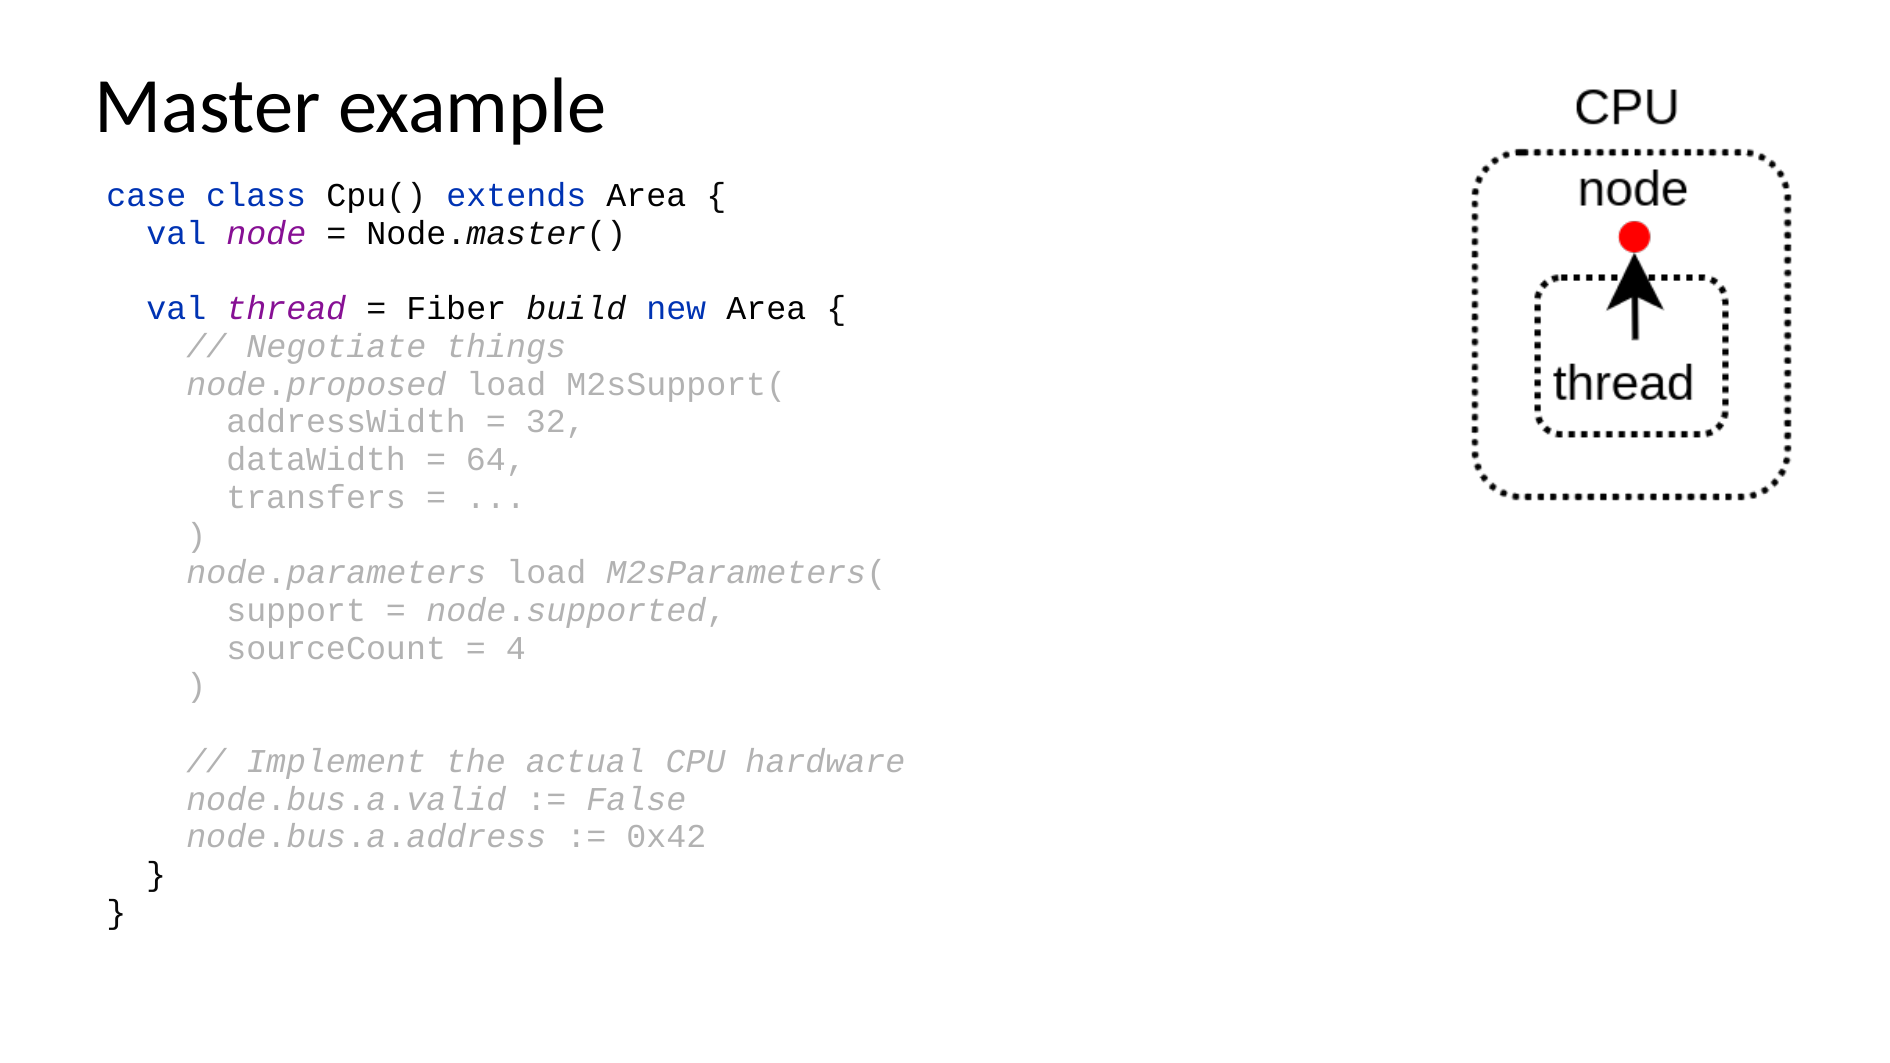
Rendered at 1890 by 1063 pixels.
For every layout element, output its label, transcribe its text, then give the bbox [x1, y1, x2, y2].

text_box case class Cpu() extends Area { val node = Node.master() val thread = Fiber build new Area { // Negotiate things node.proposed load M2sSupport( addressWidth = 32, dataWidth = 64, transfers = ... ) node.parameters load M2sParameters( support = node.supported, sourceCount = 4 ) // Implement the actual CPU hardware node.bus.a.valid := False node.bus.a.address := 0x42 } } [91, 171, 1506, 1063]
title Master example [94, 24, 1383, 171]
picture [1383, 0, 1890, 563]
